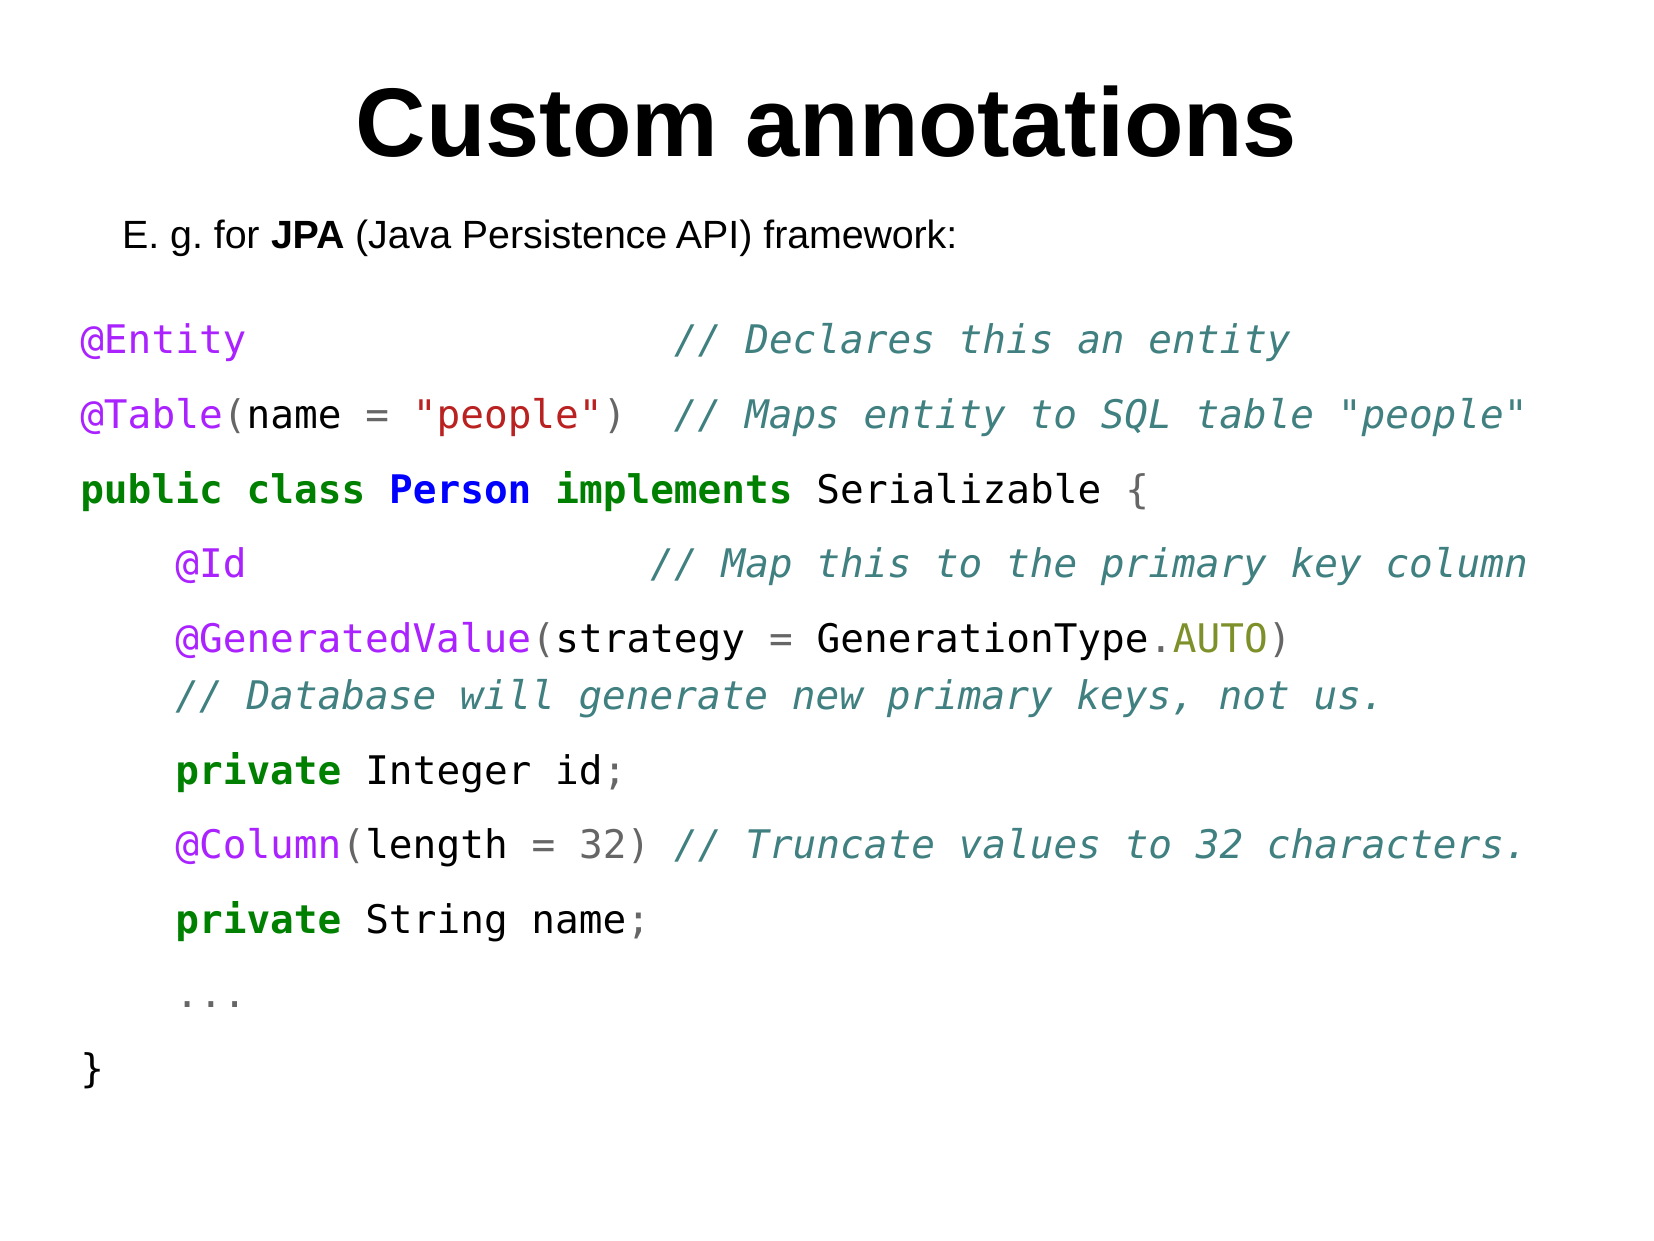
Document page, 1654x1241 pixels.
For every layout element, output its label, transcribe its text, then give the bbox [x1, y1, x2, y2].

list E. g. for JPA (Java Persistence API) framework: @Entity // Declares this an entity @Table(name = "people") // Maps entity to SQL table "people" public class Person implements Serializable { @Id // Map this to the primary key column @GeneratedValue(strategy = GenerationType.AUTO) // Database will generate new primary keys, not us. private Integer id; @Column(length = 32) // Truncate values to 32 characters. private String name; ... } [80, 212, 1536, 1217]
title Custom annotations [82, 49, 1571, 196]
